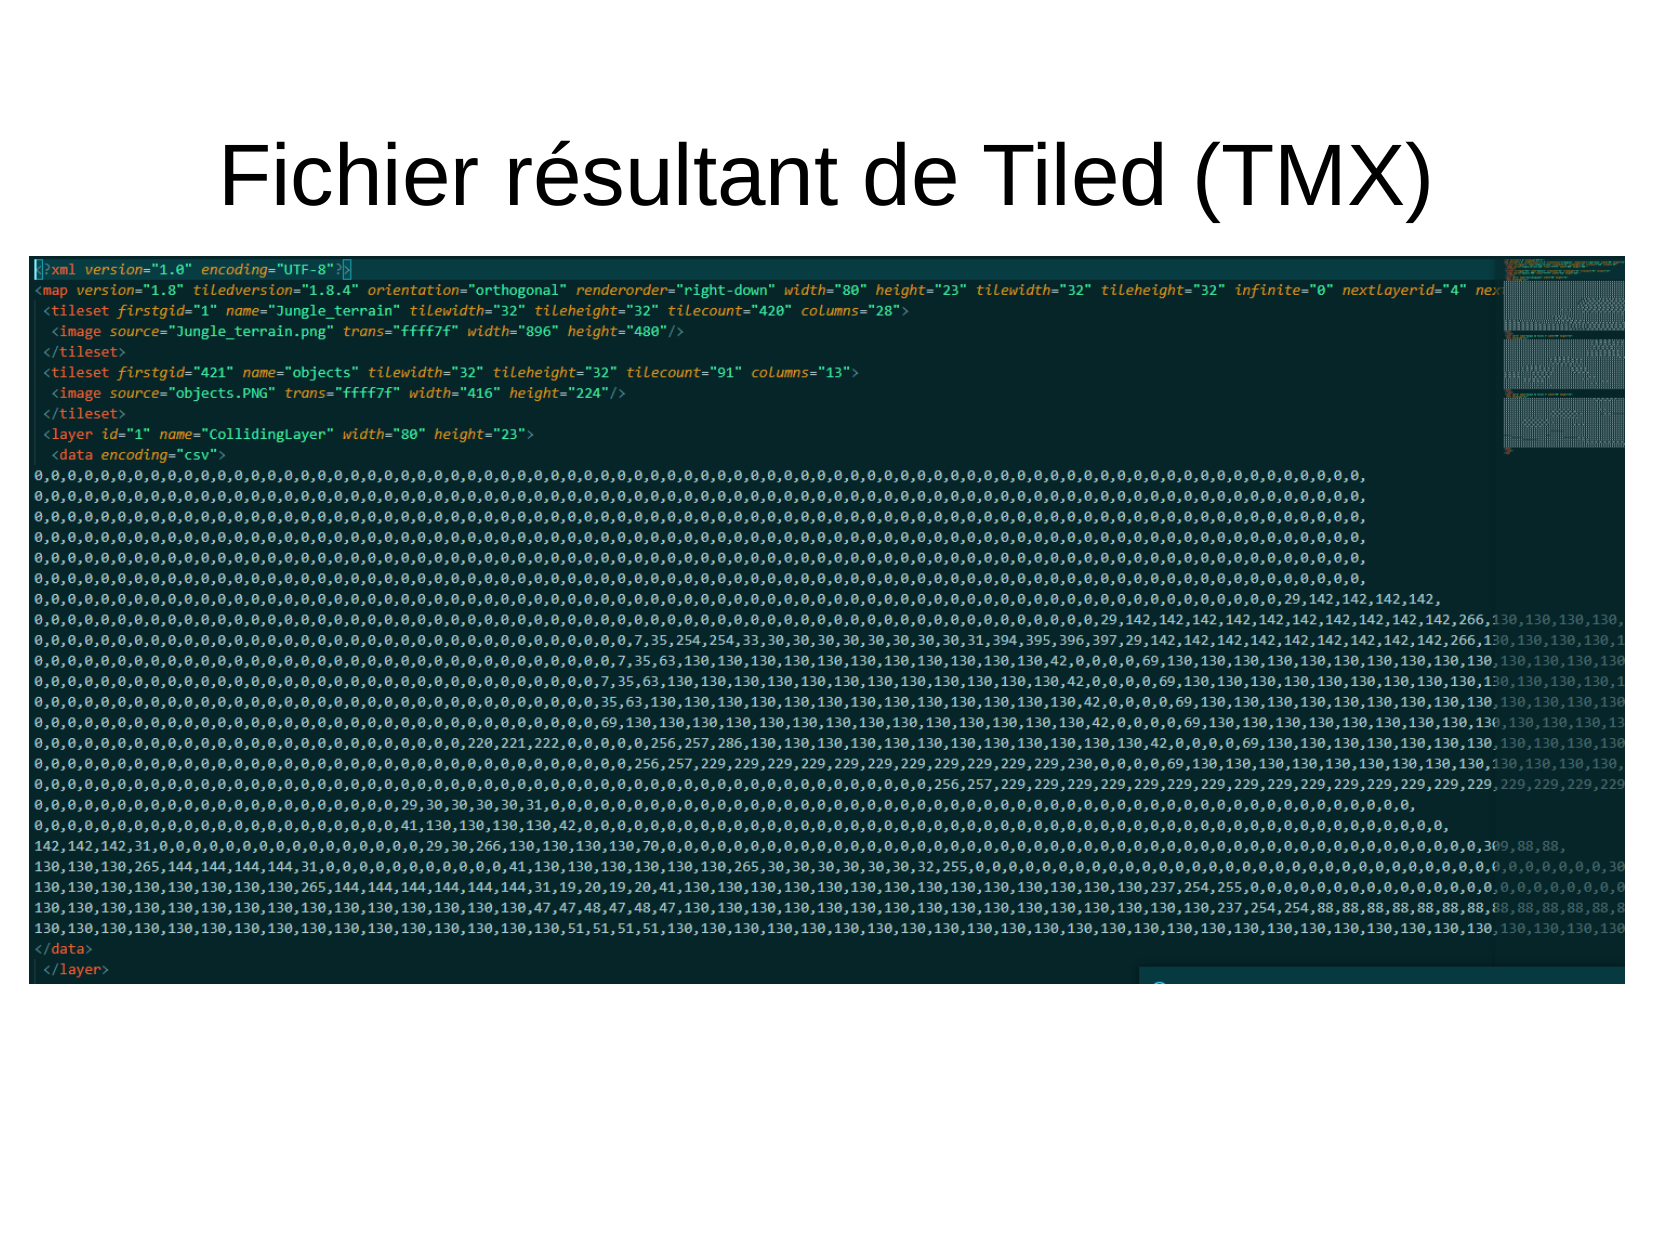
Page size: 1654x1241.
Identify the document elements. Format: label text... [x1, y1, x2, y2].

title Fichier résultant de Tiled (TMX) [109, 76, 1545, 256]
picture [29, 256, 1625, 984]
